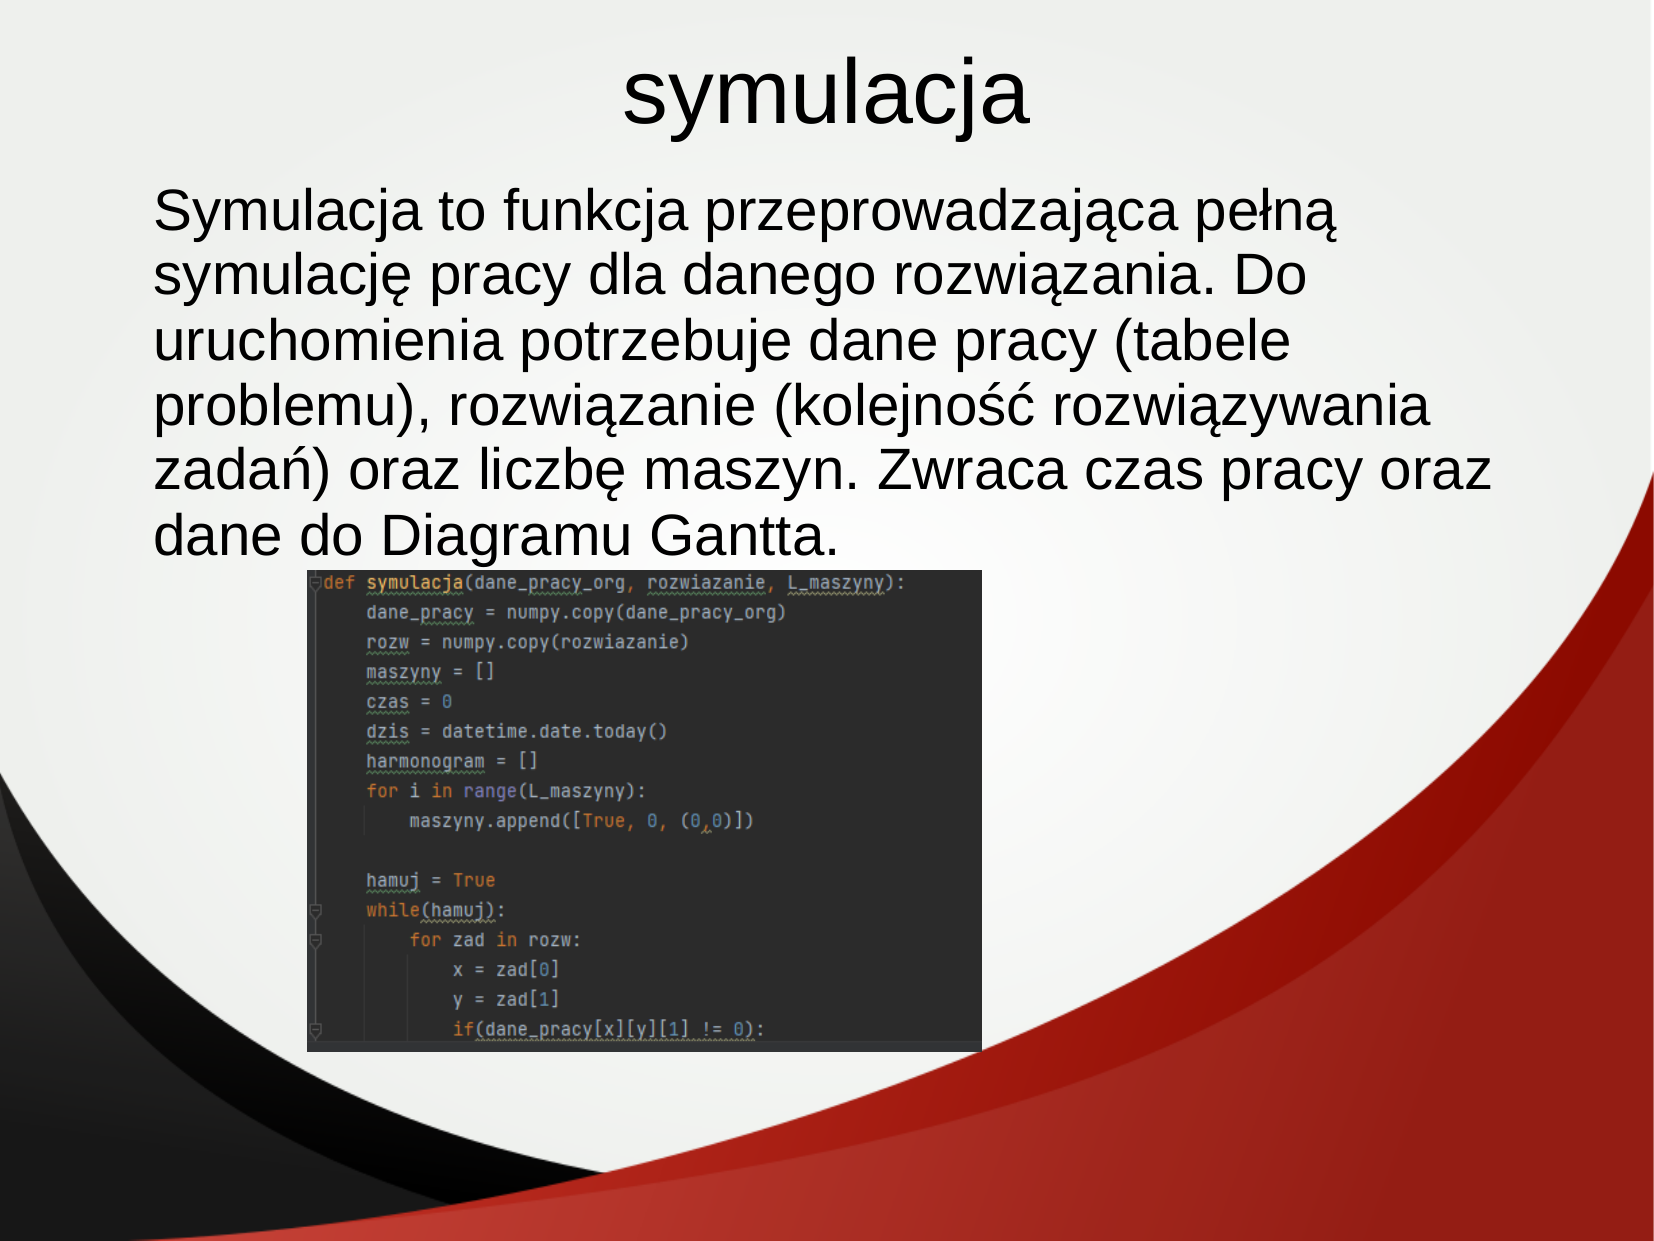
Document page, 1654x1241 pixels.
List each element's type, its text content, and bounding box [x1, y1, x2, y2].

title symulacja [82, 0, 1571, 177]
list Symulacja to funkcja przeprowadzająca pełną symulację pracy dla danego rozwiązania. Do uruchomienia potrzebuje dane pracy (tabele problemu), rozwiązanie (kolejność rozwiązywania zadań) oraz liczbę maszyn. Zwraca czas pracy oraz dane do Diagramu Gantta. [82, 177, 1583, 839]
picture [0, 0, 1654, 1241]
